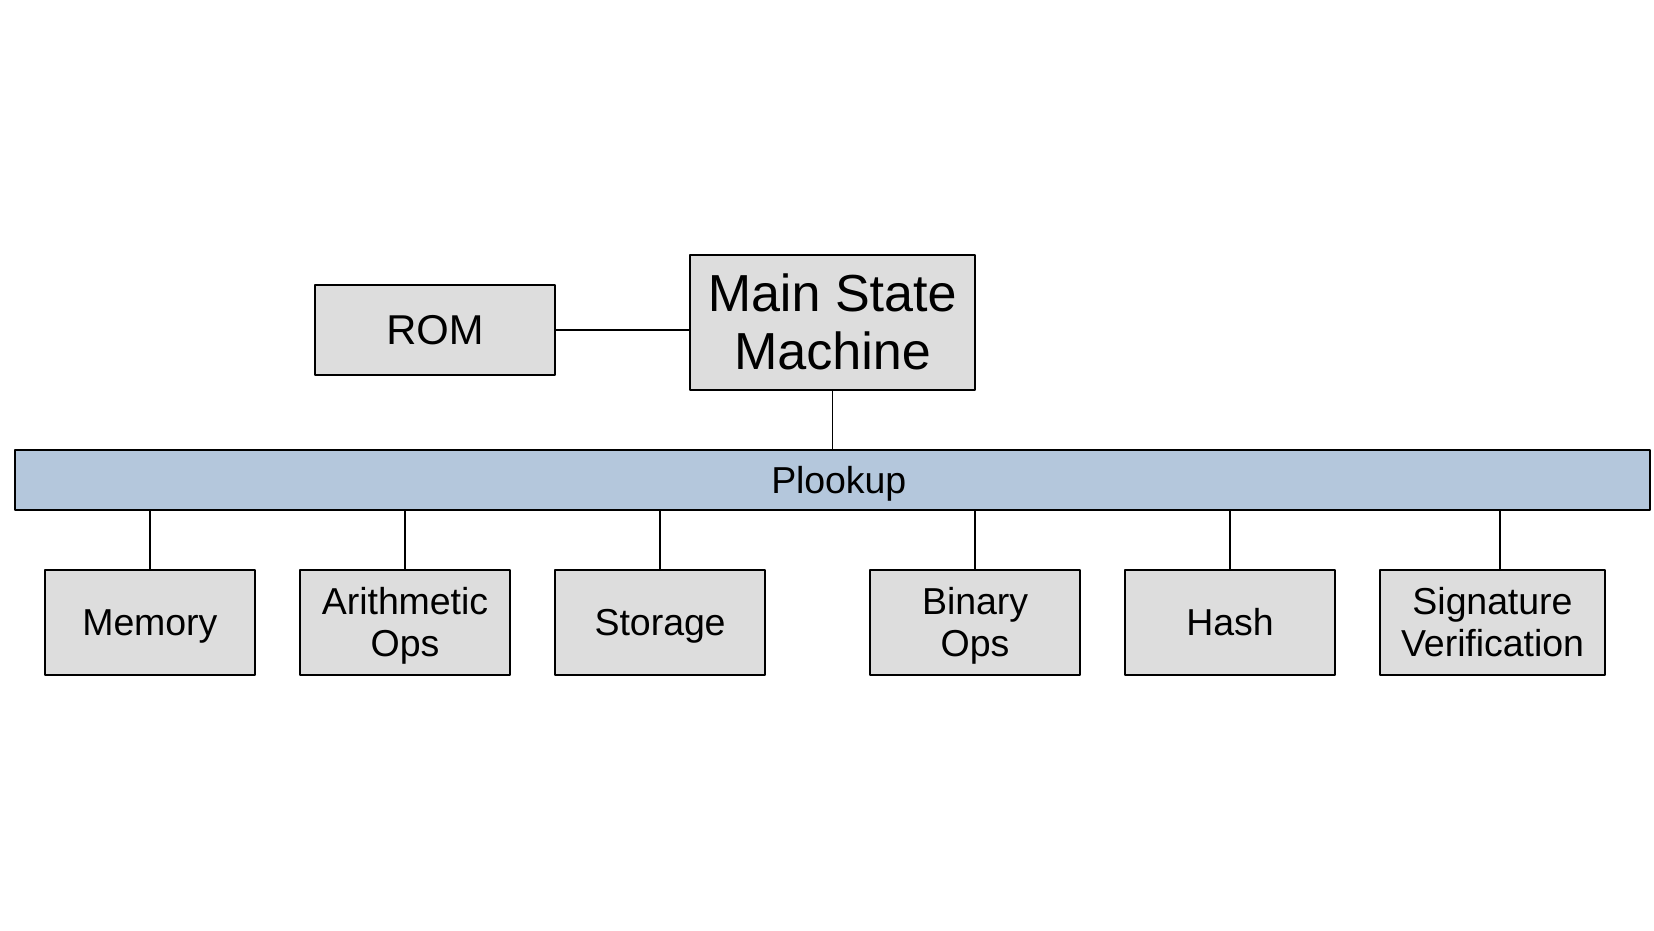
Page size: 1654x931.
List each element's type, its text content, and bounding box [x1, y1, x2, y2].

text_box ROM [315, 285, 556, 376]
text_box Storage [555, 570, 766, 676]
text_box Arithmetic Ops [300, 570, 511, 676]
text_box Signature Verification [1380, 570, 1606, 676]
text_box Memory [45, 570, 256, 676]
text_box Plookup [756, 450, 922, 511]
text_box [15, 450, 756, 511]
text_box Main State Machine [690, 255, 976, 391]
text_box [922, 450, 1651, 511]
text_box Binary Ops [870, 570, 1081, 676]
text_box Hash [1125, 570, 1336, 676]
